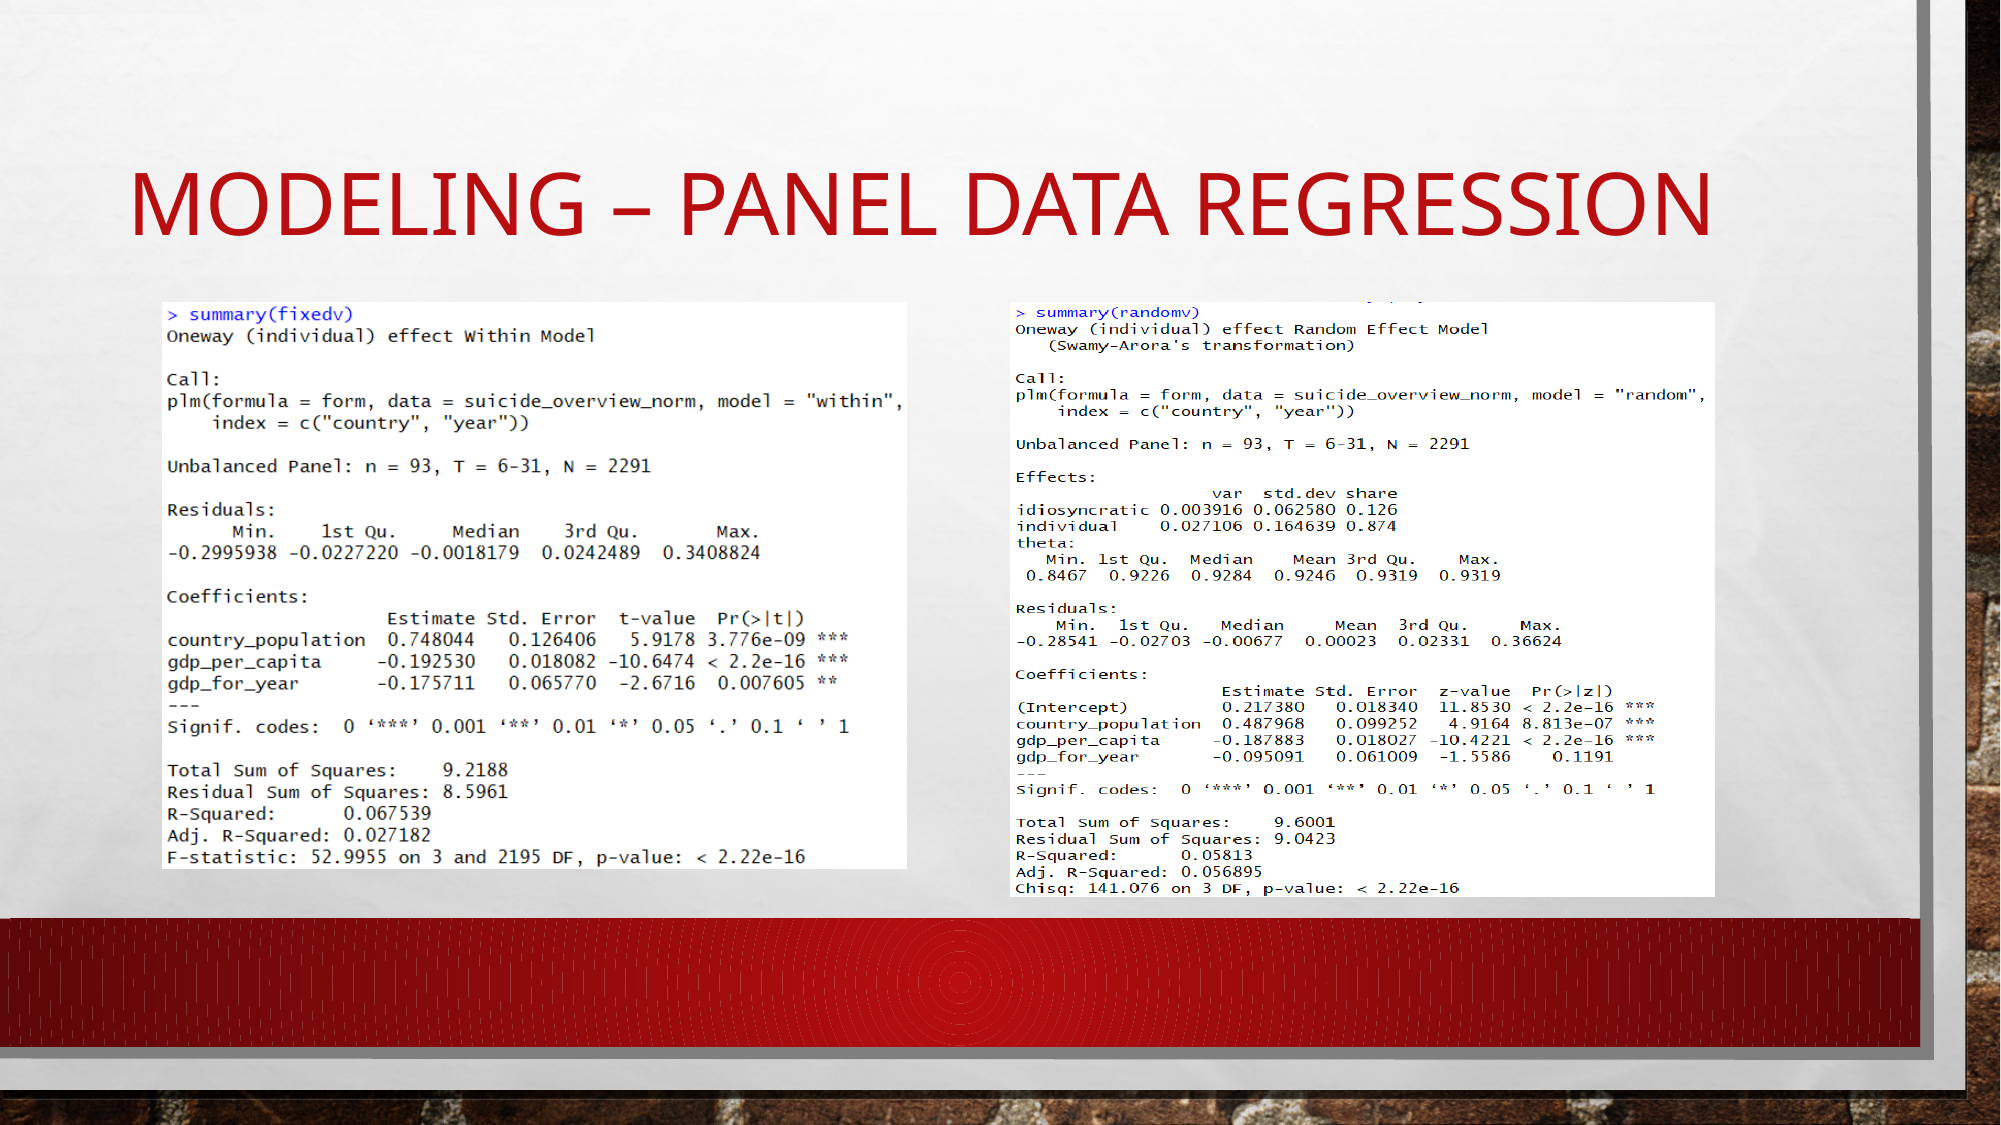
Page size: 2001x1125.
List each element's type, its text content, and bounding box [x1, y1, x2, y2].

picture [1010, 302, 1715, 897]
picture [162, 302, 907, 869]
title Modeling – panel data regression [112, 112, 1819, 303]
